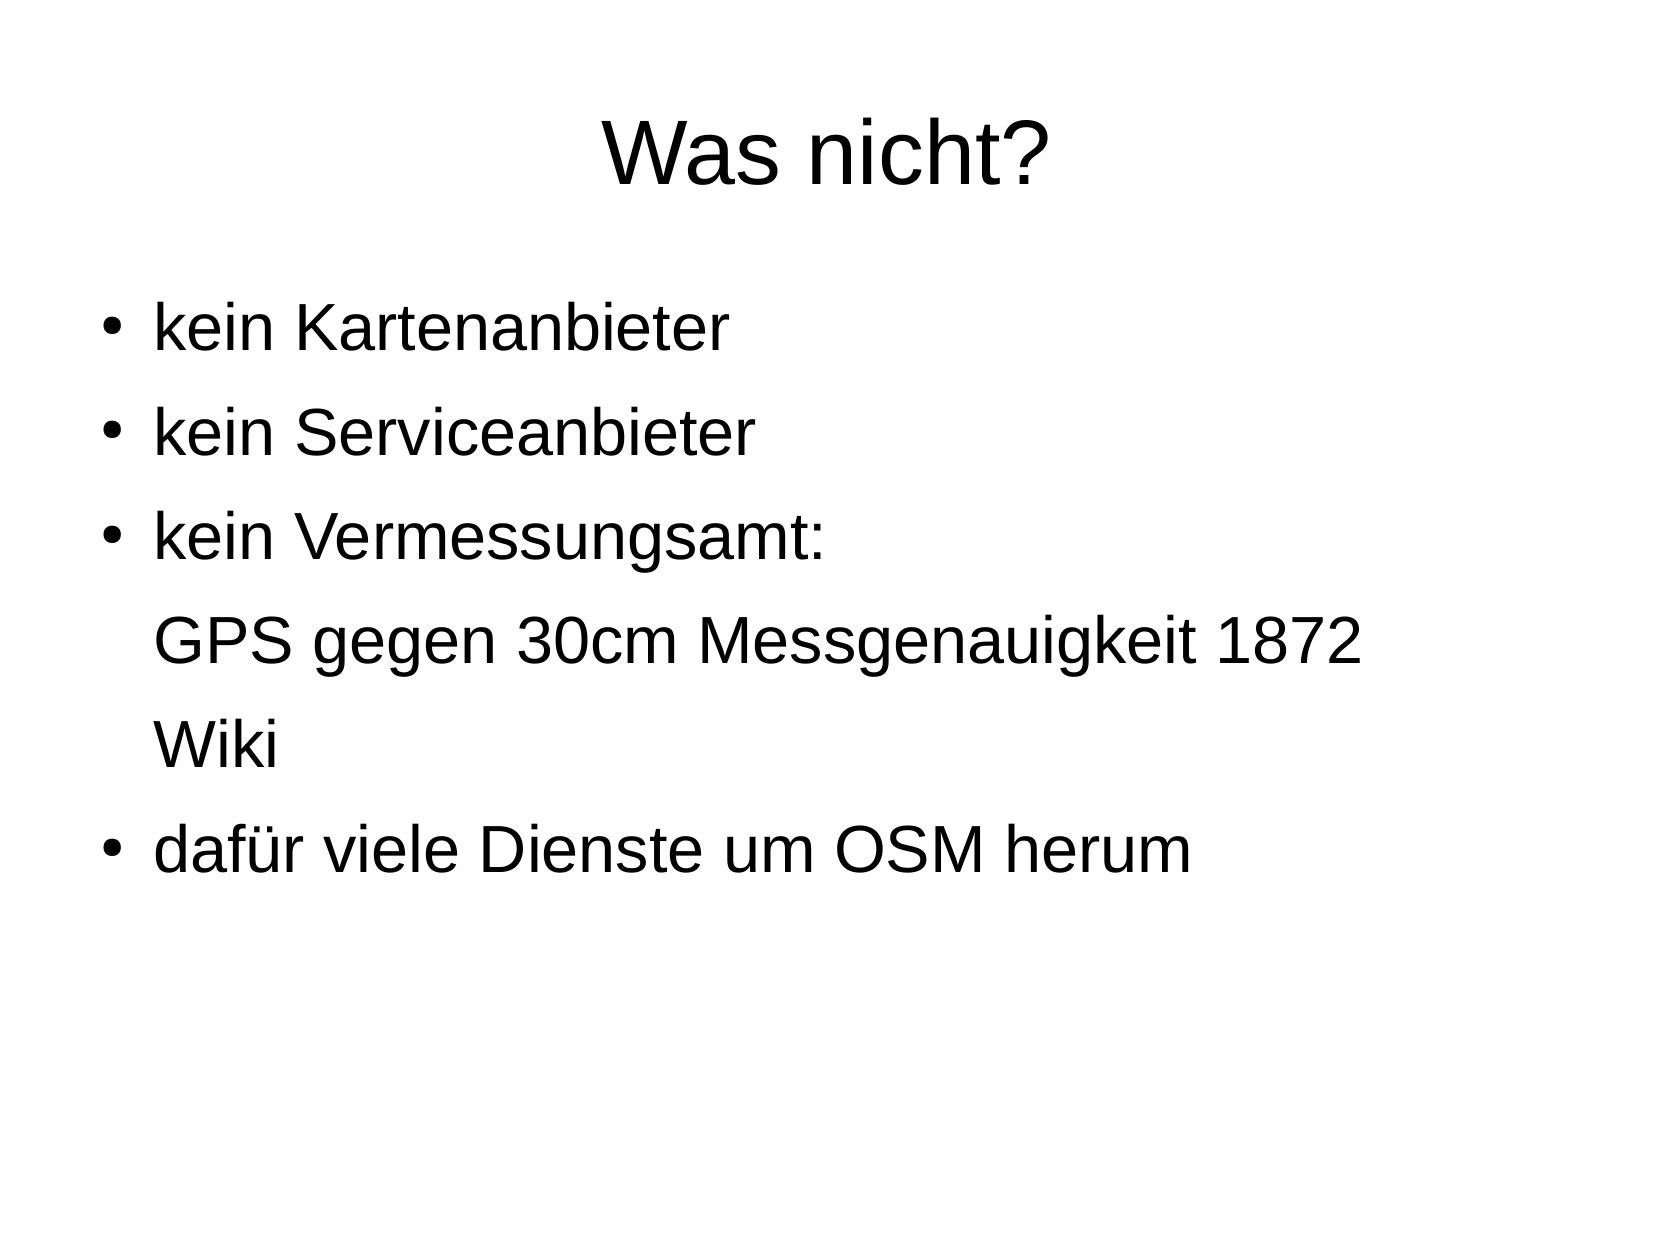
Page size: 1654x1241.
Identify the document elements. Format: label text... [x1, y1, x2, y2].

title Was nicht? [82, 49, 1571, 257]
list kein Kartenanbieter kein Serviceanbieter kein Vermessungsamt: GPS gegen 30cm Messgenauigkeit 1872 Wiki dafür viele Dienste um OSM herum [82, 290, 1538, 1010]
